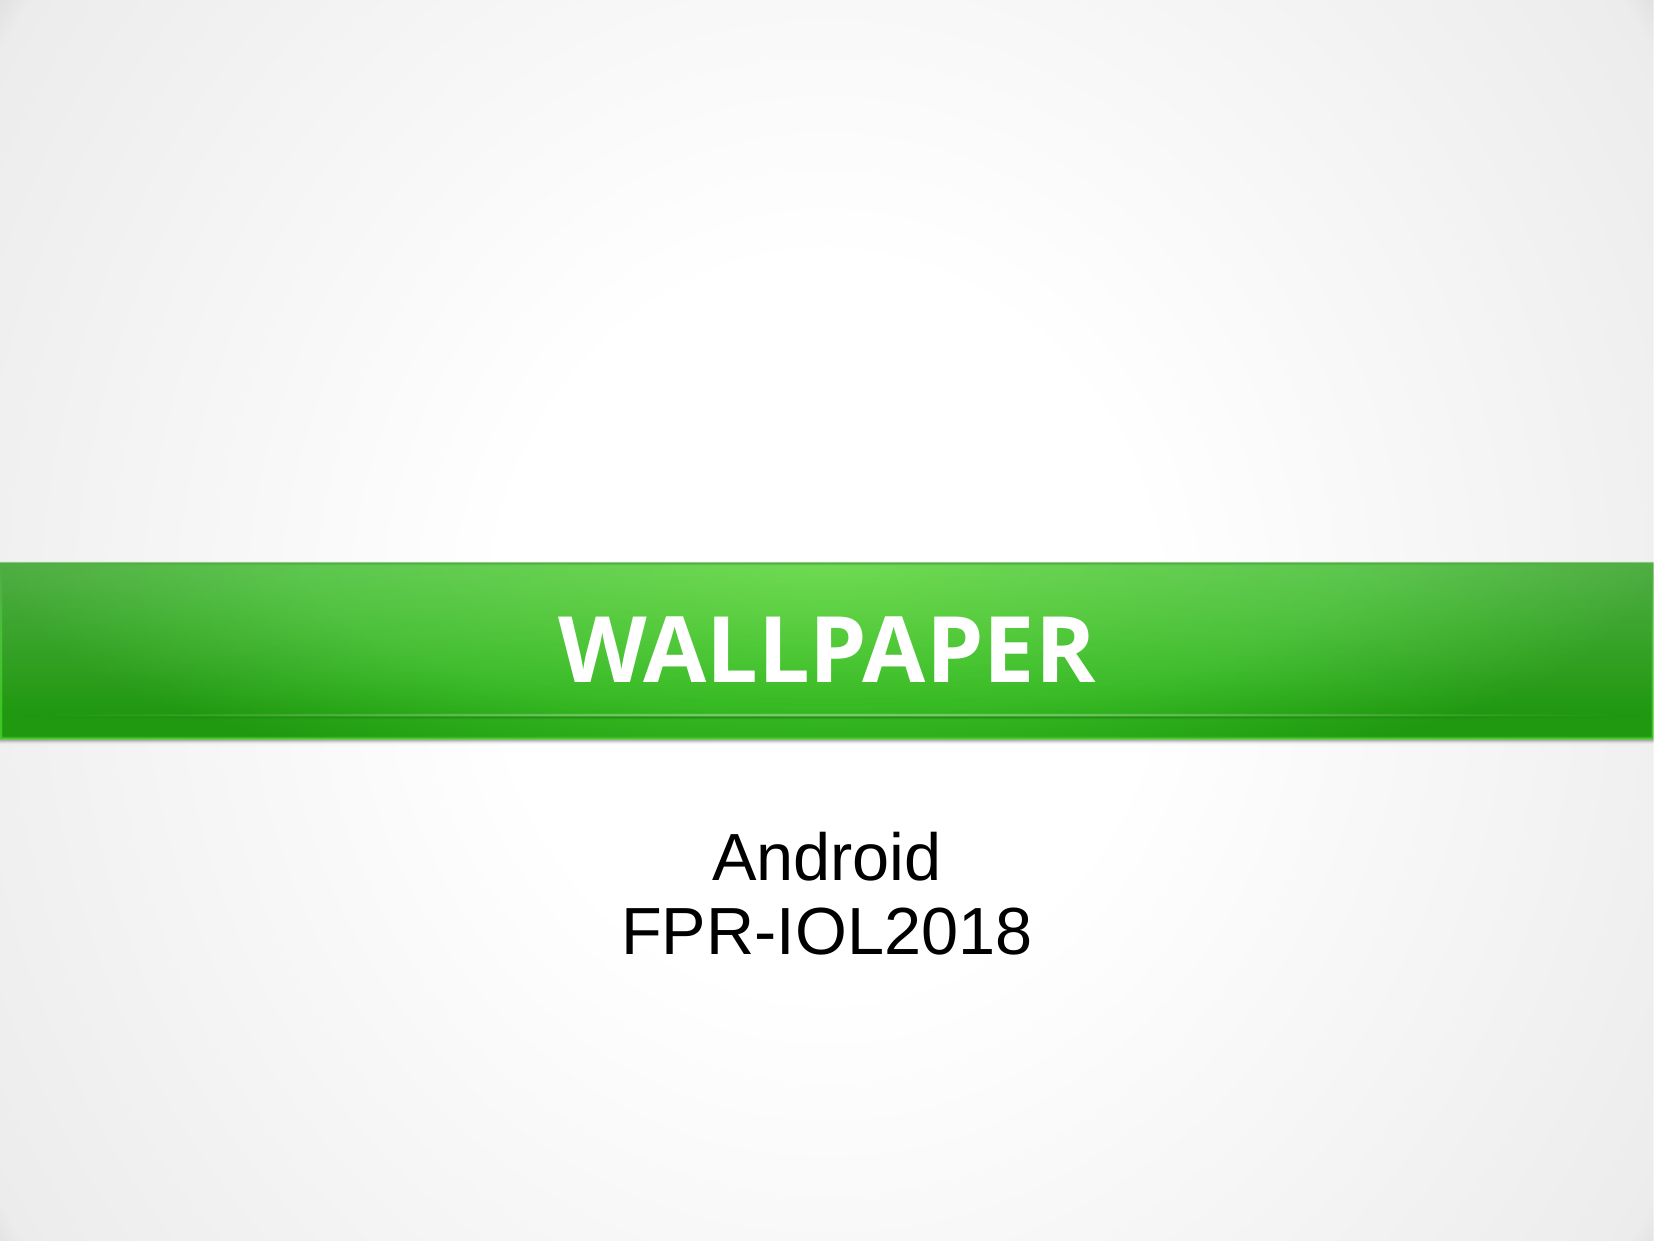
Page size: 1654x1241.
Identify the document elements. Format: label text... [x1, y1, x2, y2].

subtitle Android FPR-IOL2018 [82, 578, 1571, 1211]
picture [0, 0, 1654, 1241]
